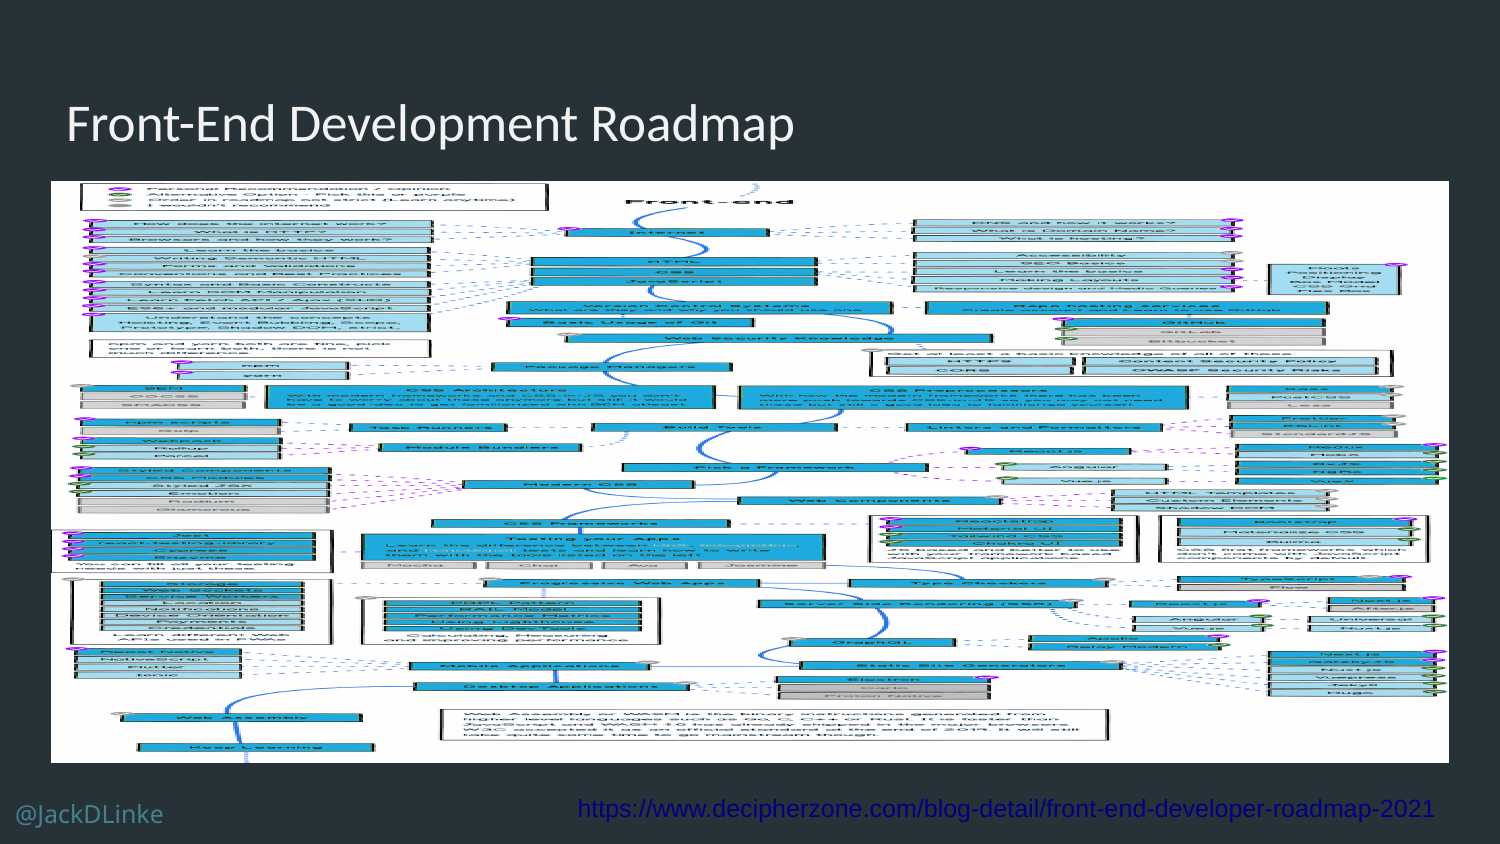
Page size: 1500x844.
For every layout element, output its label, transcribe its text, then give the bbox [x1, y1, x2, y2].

text_box https://www.decipherzone.com/blog-detail/front-end-developer-roadmap-2021 [562, 777, 1463, 838]
picture [51, 181, 1449, 763]
title Front-End Development Roadmap [51, 72, 1449, 167]
